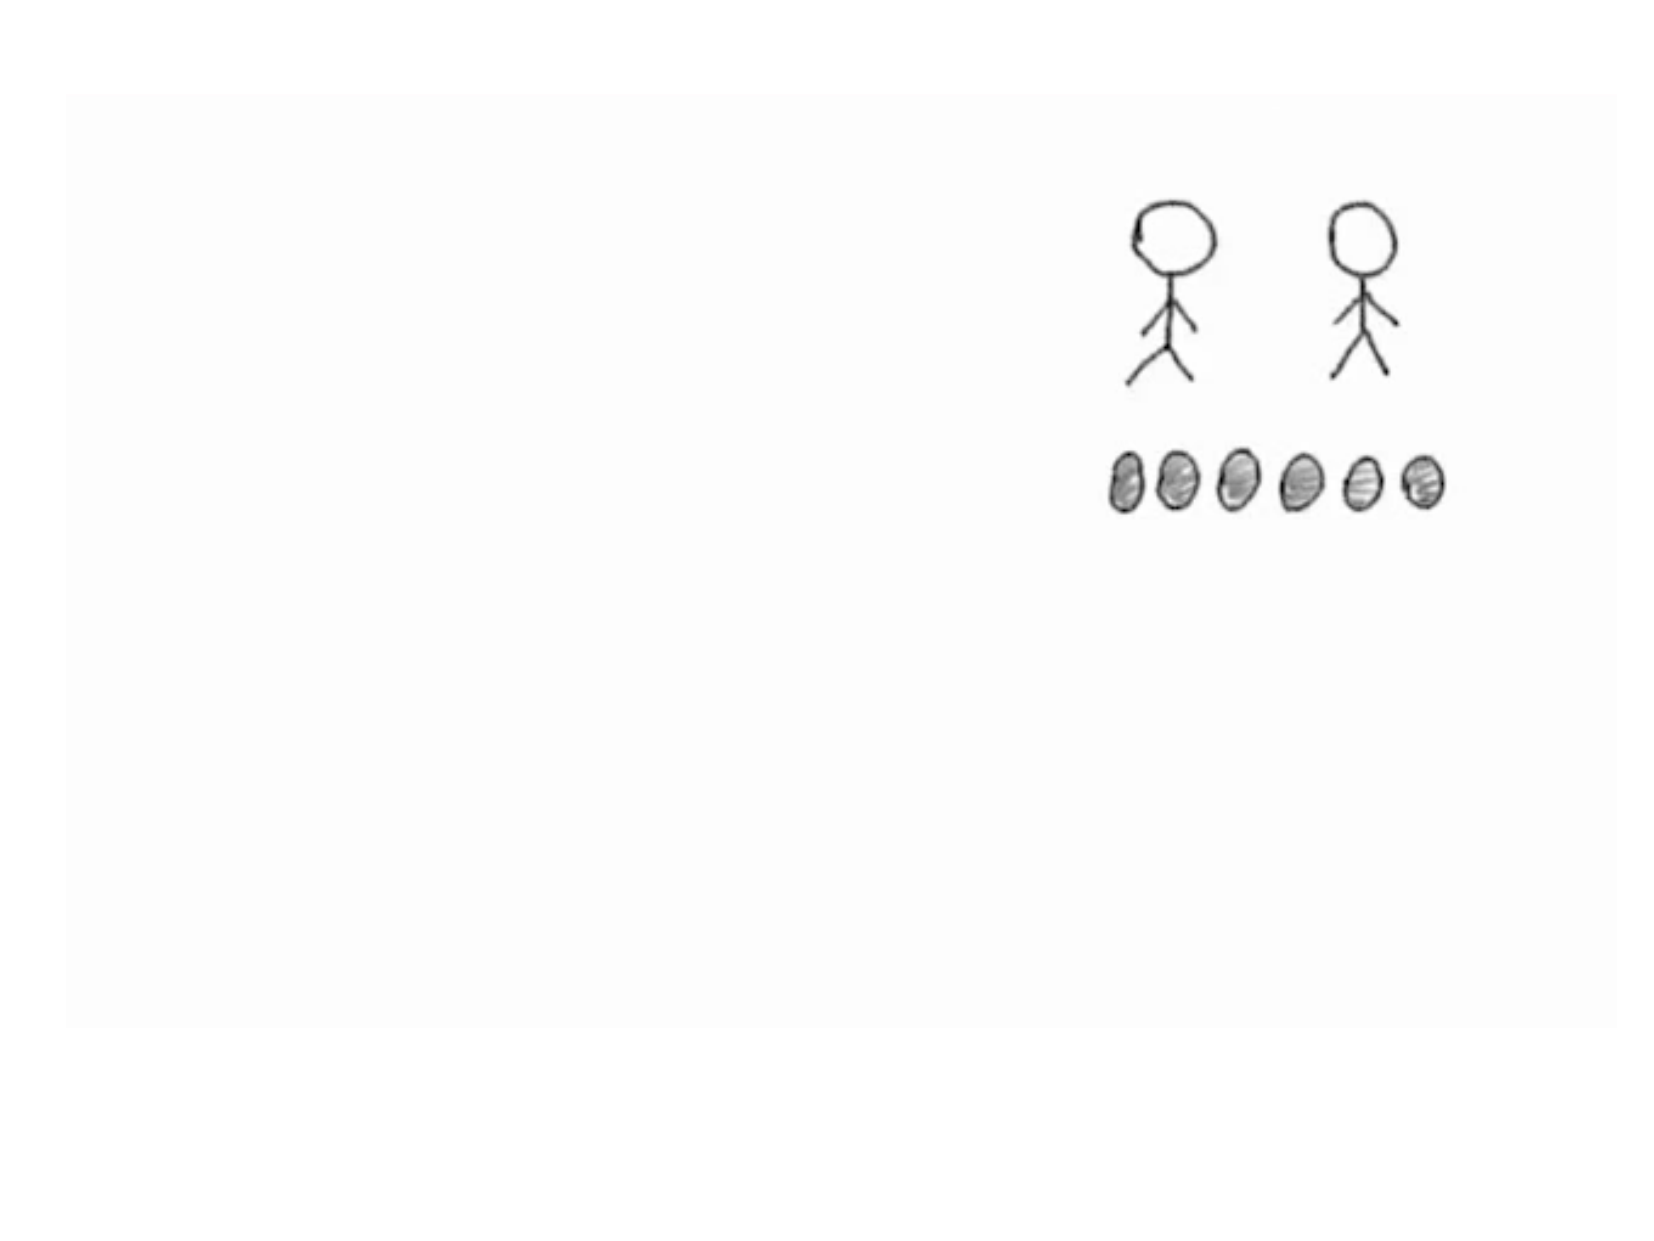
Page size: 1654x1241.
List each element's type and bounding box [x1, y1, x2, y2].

picture [66, 94, 1617, 1028]
